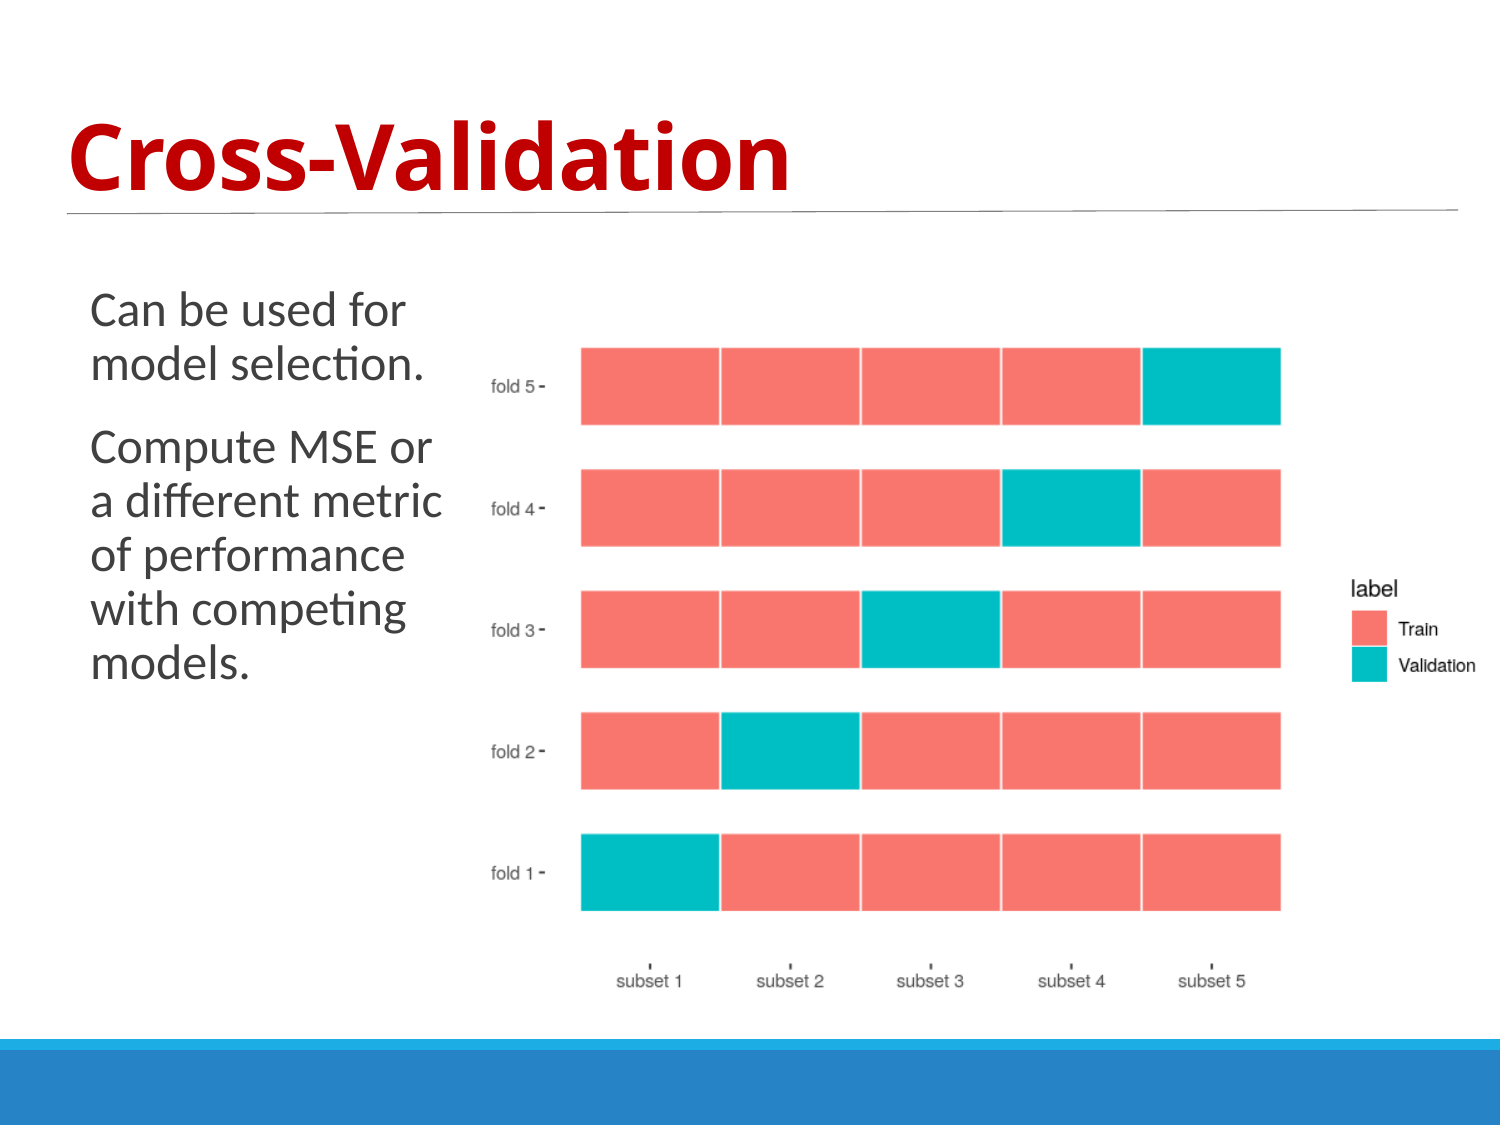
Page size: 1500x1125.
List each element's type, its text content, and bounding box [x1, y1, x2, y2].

list Can be used for model selection. Compute MSE or a different metric of performance with competing models. [75, 275, 466, 961]
picture [450, 284, 1500, 1035]
title Cross-Validation [66, 59, 1475, 258]
